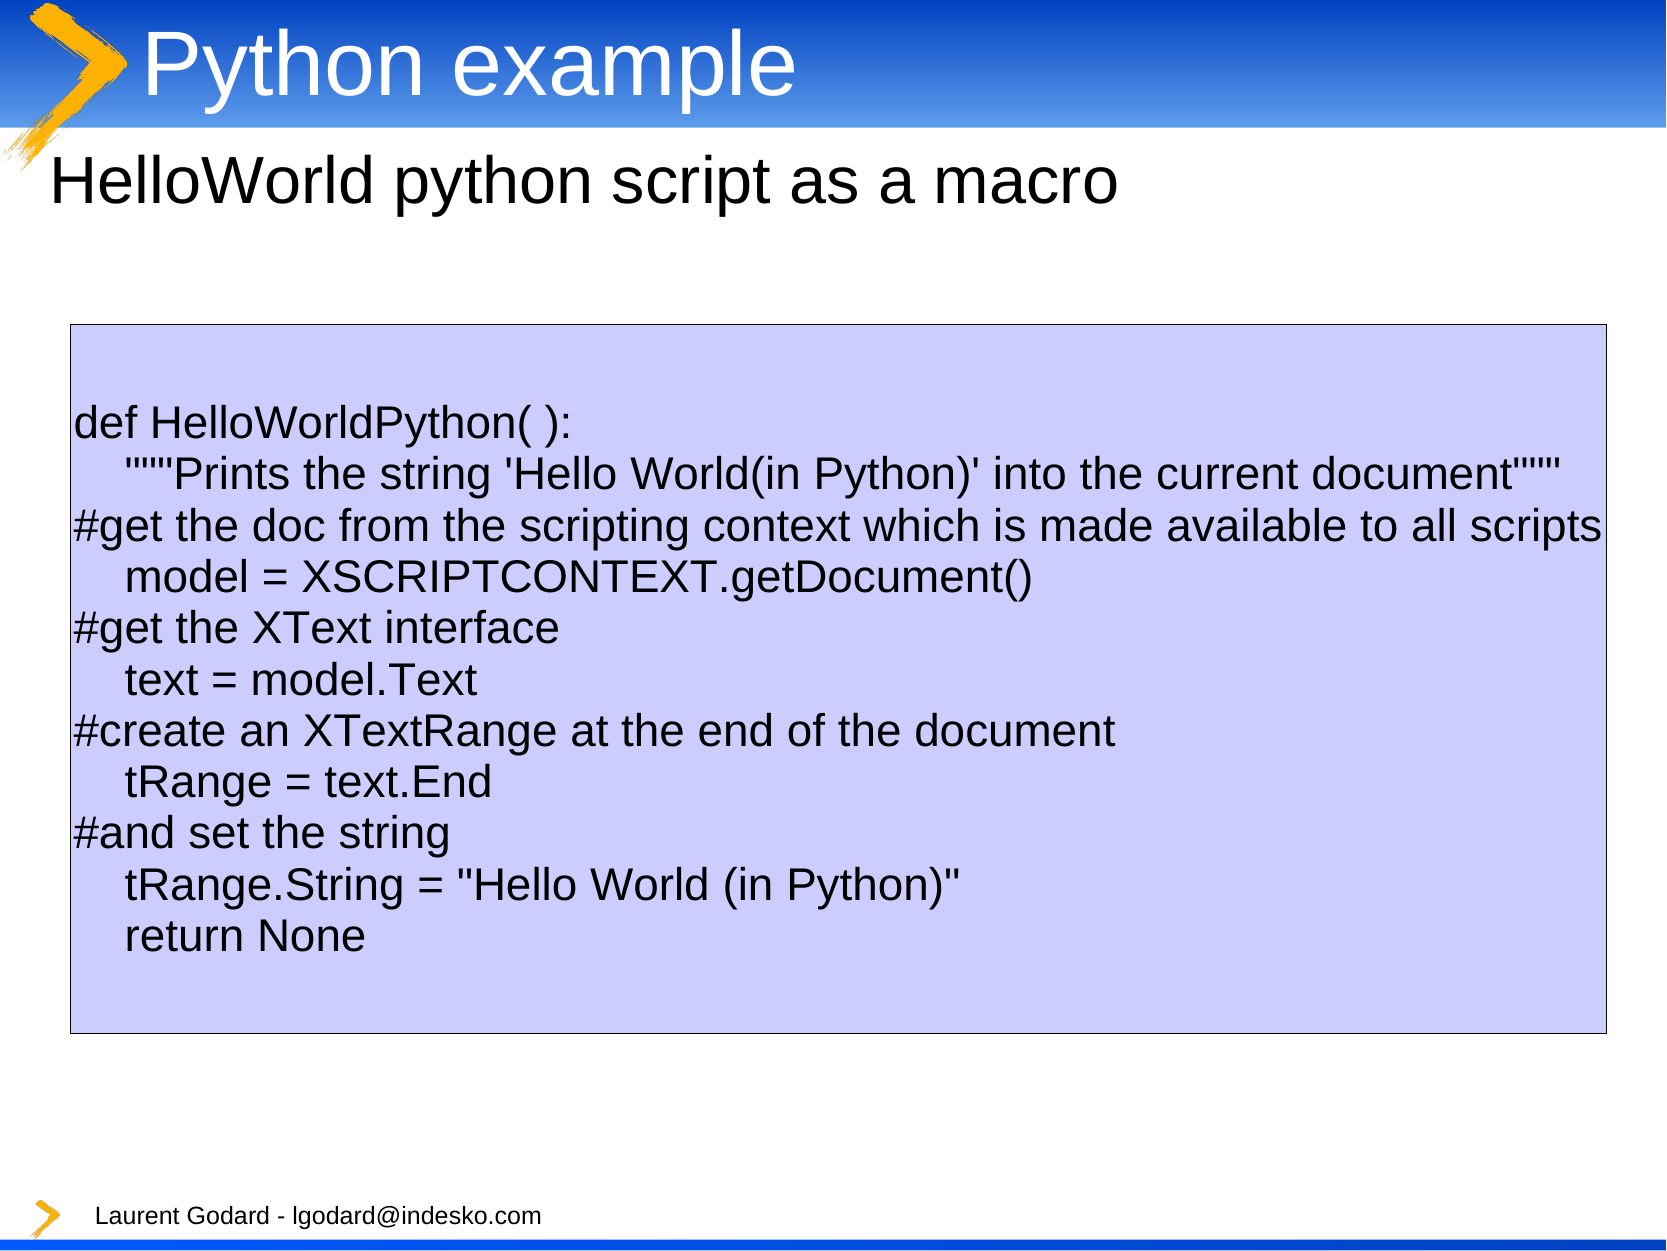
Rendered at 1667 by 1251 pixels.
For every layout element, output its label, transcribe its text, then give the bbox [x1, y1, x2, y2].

picture [2, 2, 128, 147]
picture [29, 1200, 60, 1241]
text_box def HelloWorldPython( ): """Prints the string 'Hello World(in Python)' into the current document""" #get the doc from the scripting context which is made available to all scripts model = XSCRIPTCONTEXT.getDocument() #get the XText interface text = model.Text #create an XTextRange at the end of the document tRange = text.End #and set the string tRange.String = "Hello World (in Python)" return None [70, 324, 1607, 1034]
title Python example [137, 0, 1585, 147]
list HelloWorld python script as a macro [0, 147, 1667, 1182]
